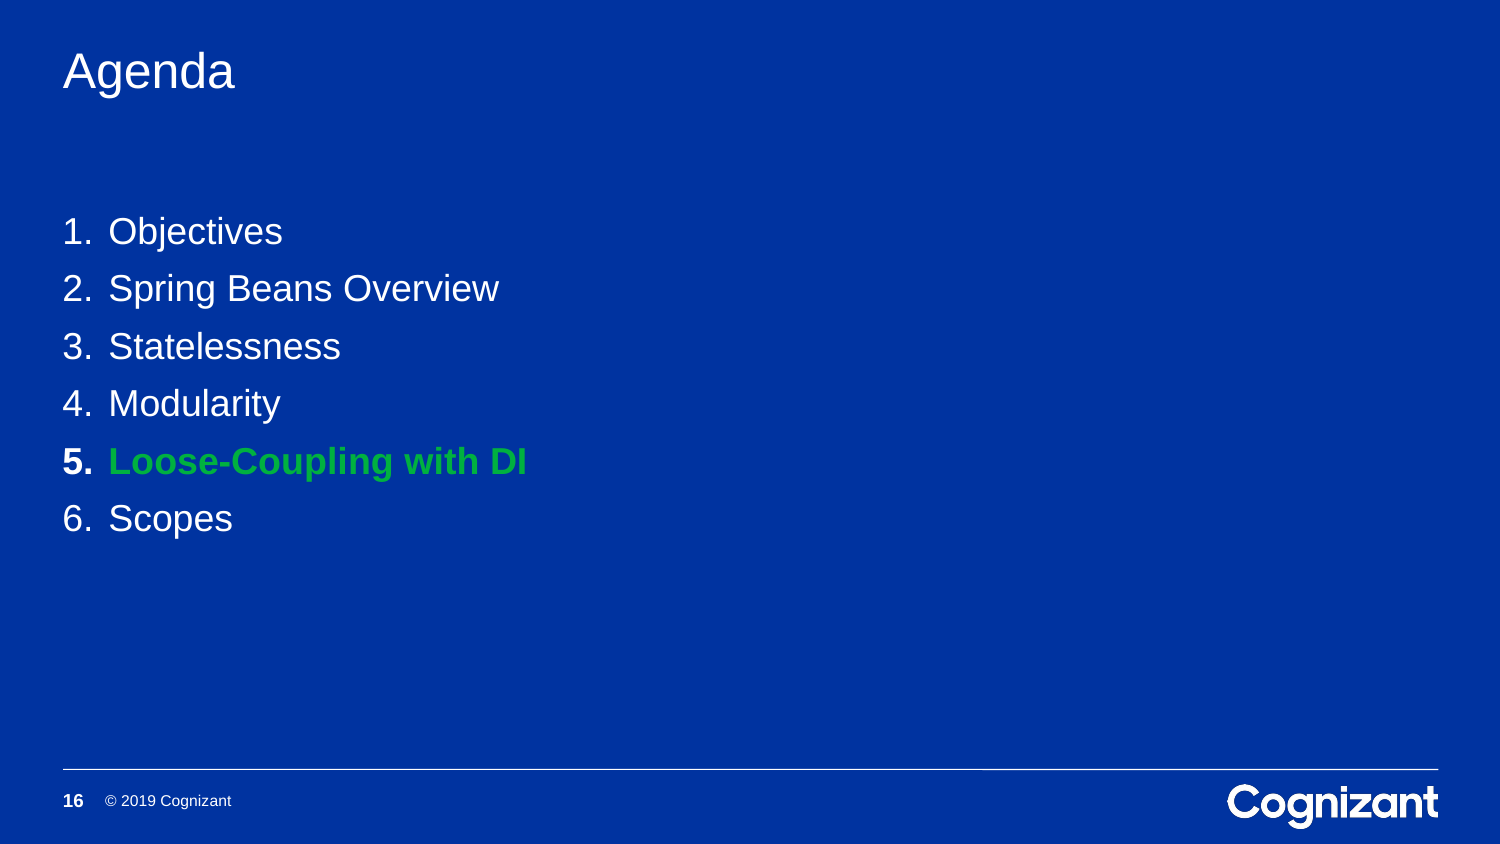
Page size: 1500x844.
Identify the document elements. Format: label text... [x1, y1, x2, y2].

text_box Agenda [62, 44, 1439, 175]
text_box Objectives Spring Beans Overview Statelessness Modularity Loose-Coupling with DI Scopes [61, 206, 1438, 751]
text_box Agenda [73, 58, 85, 74]
text_box © 2019 Cognizant [104, 787, 855, 813]
text_box <number> [63, 787, 101, 813]
picture [1227, 784, 1438, 829]
